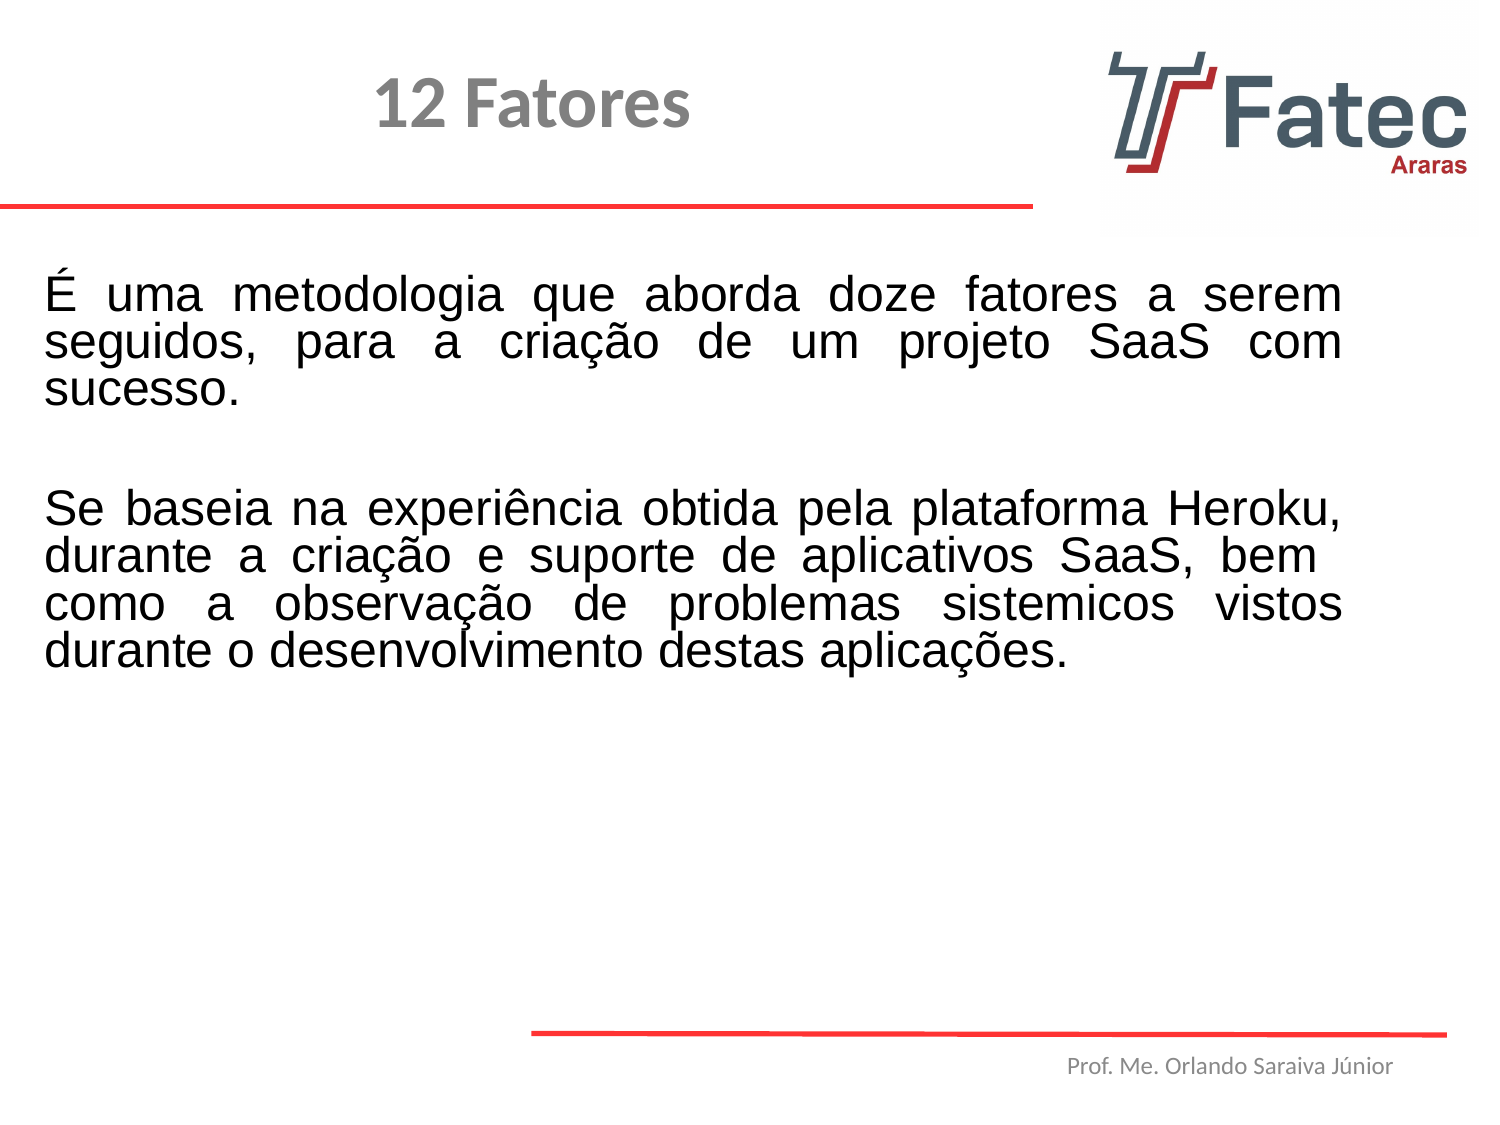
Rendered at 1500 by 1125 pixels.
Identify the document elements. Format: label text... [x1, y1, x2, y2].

picture [1100, 0, 1479, 237]
list É uma metodologia que aborda doze fatores a serem seguidos, para a criação de um projeto SaaS com sucesso. Se baseia na experiência obtida pela plataforma Heroku, durante a criação e suporte de aplicativos SaaS, bem como a observação de problemas sistemicos vistos durante o desenvolvimento destas aplicações. [29, 265, 1359, 1004]
title 12 Fatores [0, 45, 1063, 233]
